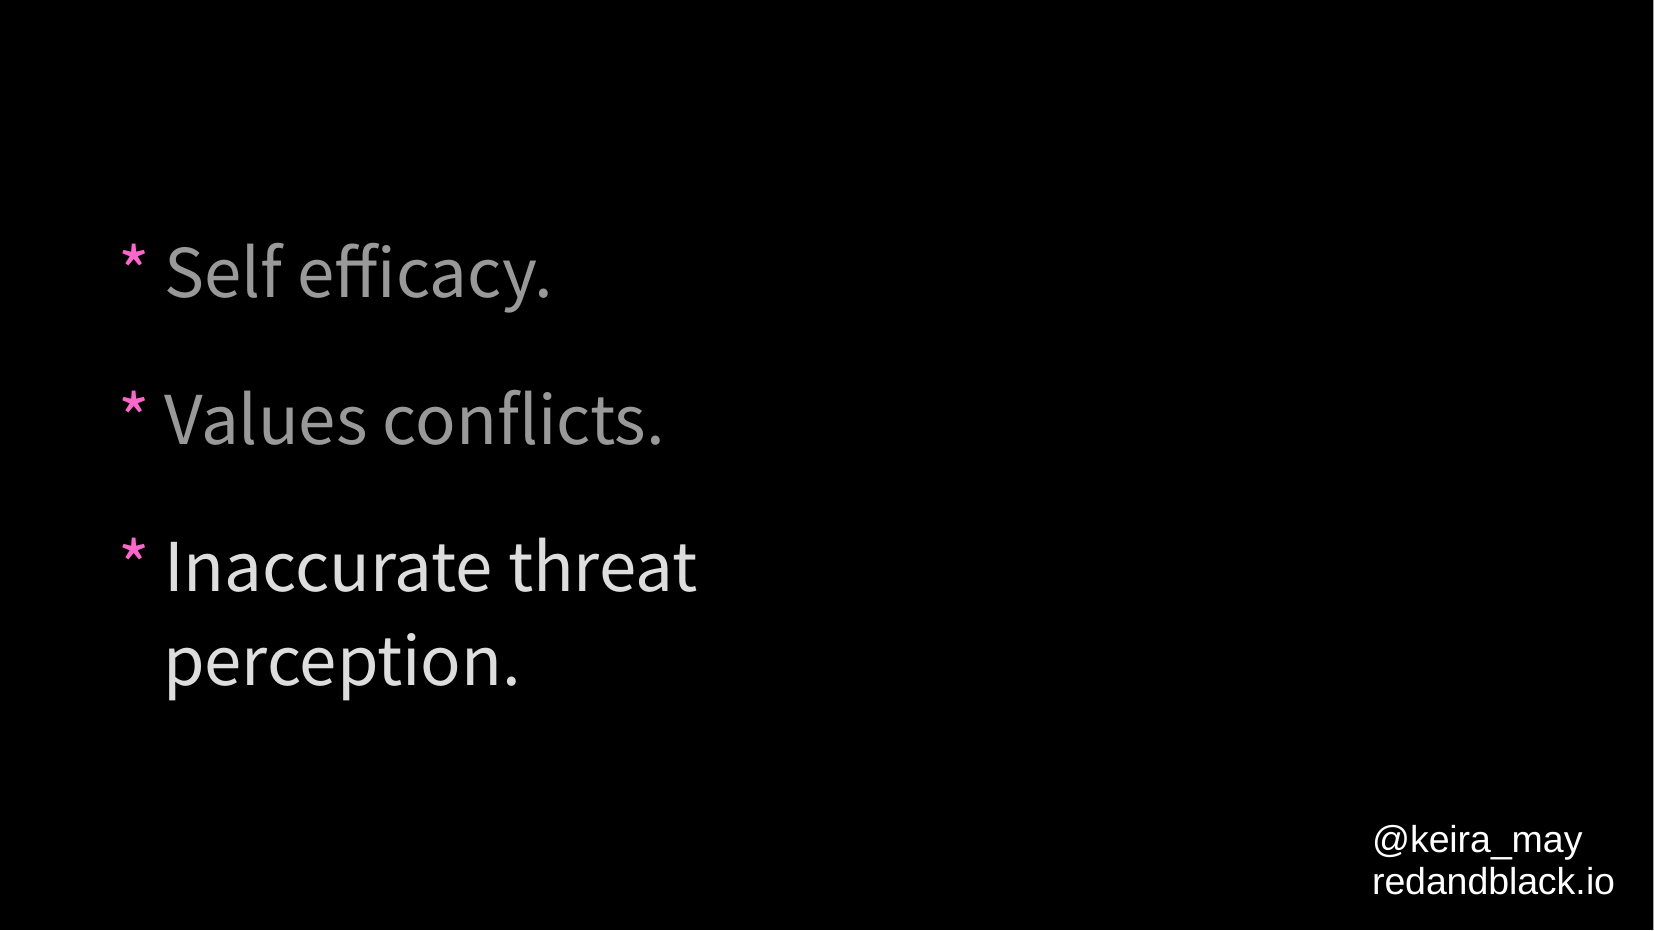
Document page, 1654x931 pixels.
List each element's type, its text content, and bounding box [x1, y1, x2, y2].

text_box @keira_may redandblack.io [1357, 810, 1631, 910]
title * Self efficacy. * Values conflicts. * Inaccurate threat perception. [0, 0, 1654, 931]
